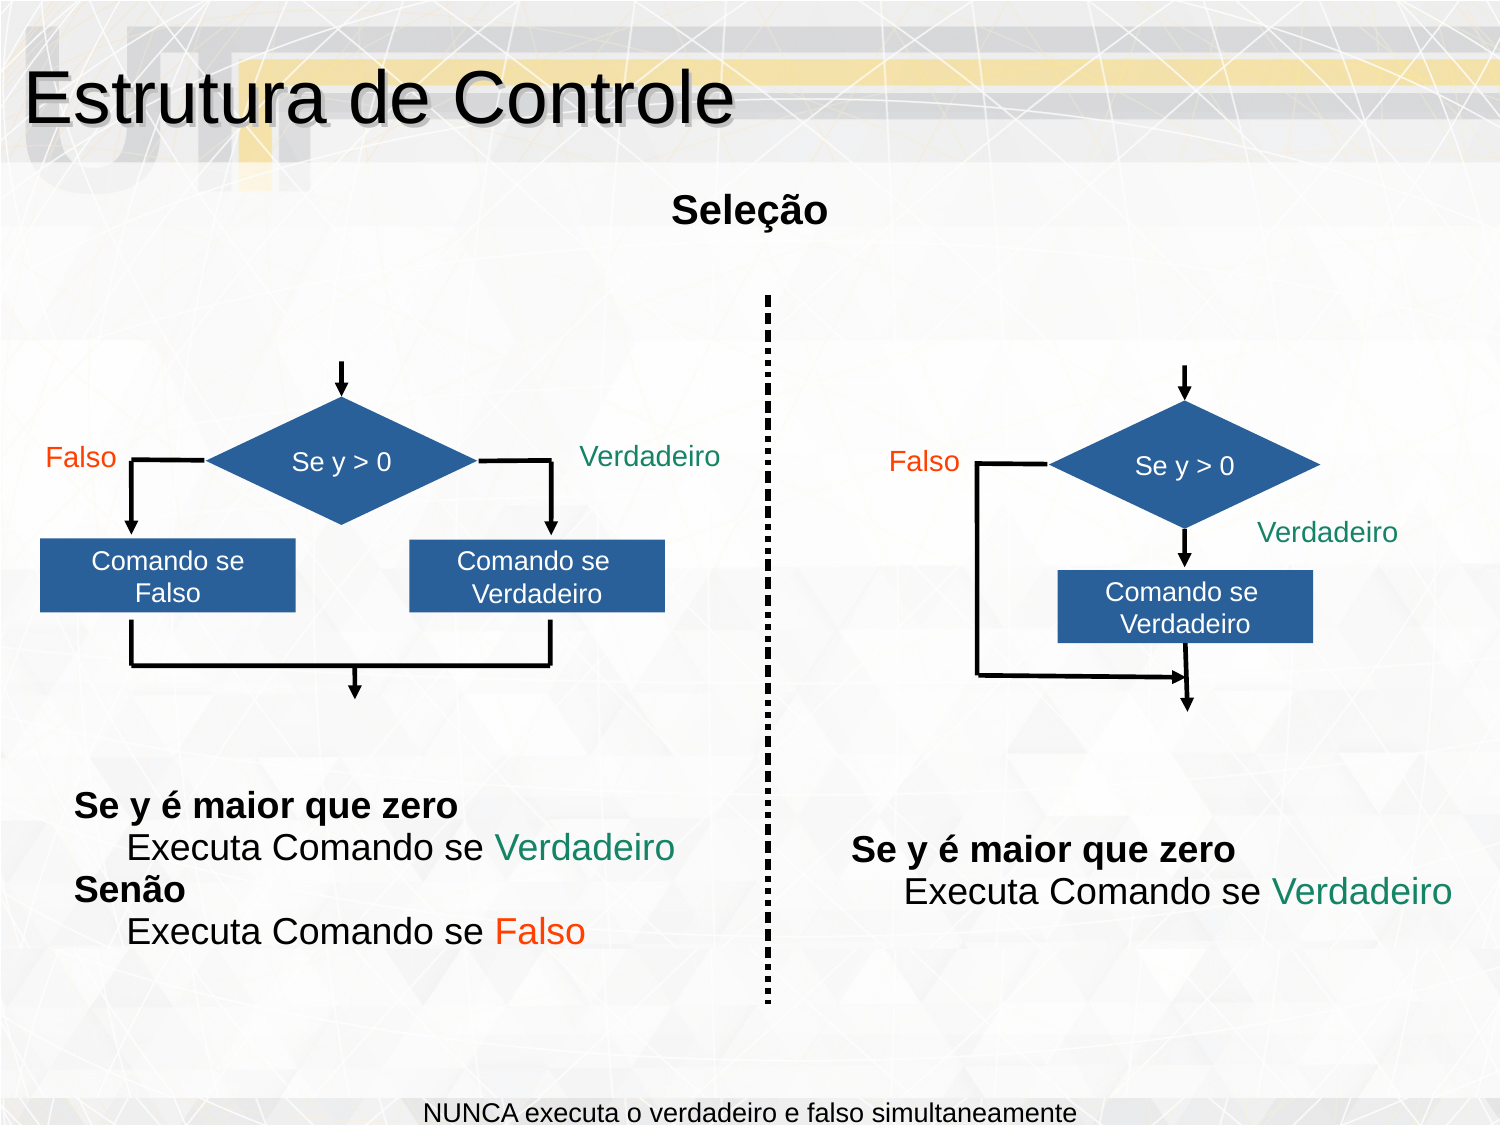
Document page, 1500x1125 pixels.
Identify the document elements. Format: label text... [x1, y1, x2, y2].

text_box Verdadeiro [1242, 505, 1414, 556]
text_box Verdadeiro [564, 429, 736, 480]
title Estrutura de Controle [23, 18, 1489, 178]
text_box Falso [873, 435, 975, 485]
text_box Se y > 0 [205, 396, 478, 525]
text_box Falso [30, 431, 132, 482]
table_cell F [1, 1, 1500, 1125]
text_box NUNCA executa o verdadeiro e falso simultaneamente [408, 1090, 1092, 1125]
text_box Comando se Verdadeiro [409, 539, 665, 613]
text_box Se y é maior que zero Executa Comando se Verdadeiro Senão Executa Comando se Falso [59, 776, 691, 960]
text_box Se y > 0 [1048, 400, 1321, 528]
text_box Comando se Verdadeiro [1057, 570, 1314, 644]
text_box Comando se Falso [40, 538, 296, 613]
text_box Se y é maior que zero Executa Comando se Verdadeiro [836, 820, 1468, 920]
text_box Seleção [656, 179, 844, 241]
